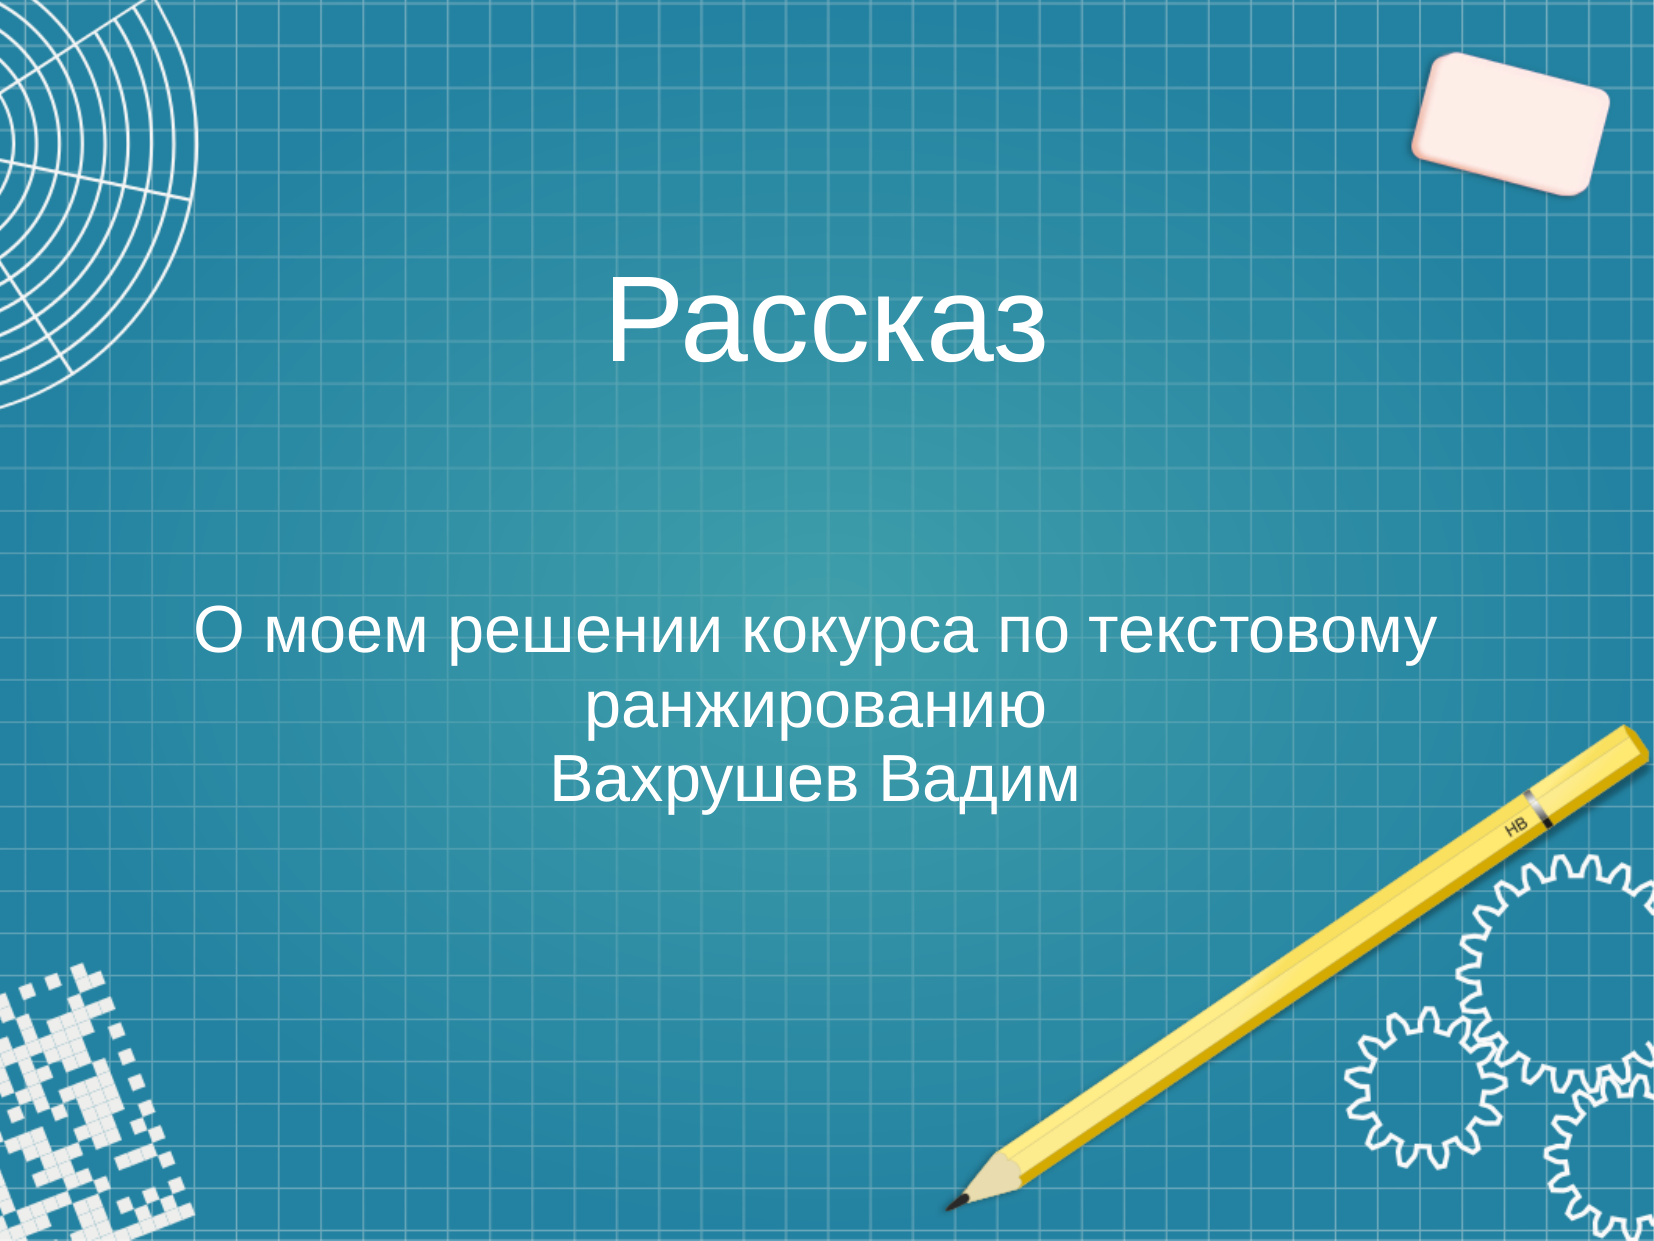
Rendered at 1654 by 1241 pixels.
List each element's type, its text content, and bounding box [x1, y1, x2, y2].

picture [0, 0, 1654, 1241]
subtitle О моем решении кокурса по текстовому ранжированию Вахрушев Вадим [71, 477, 1561, 1081]
title Рассказ [82, 177, 1571, 461]
